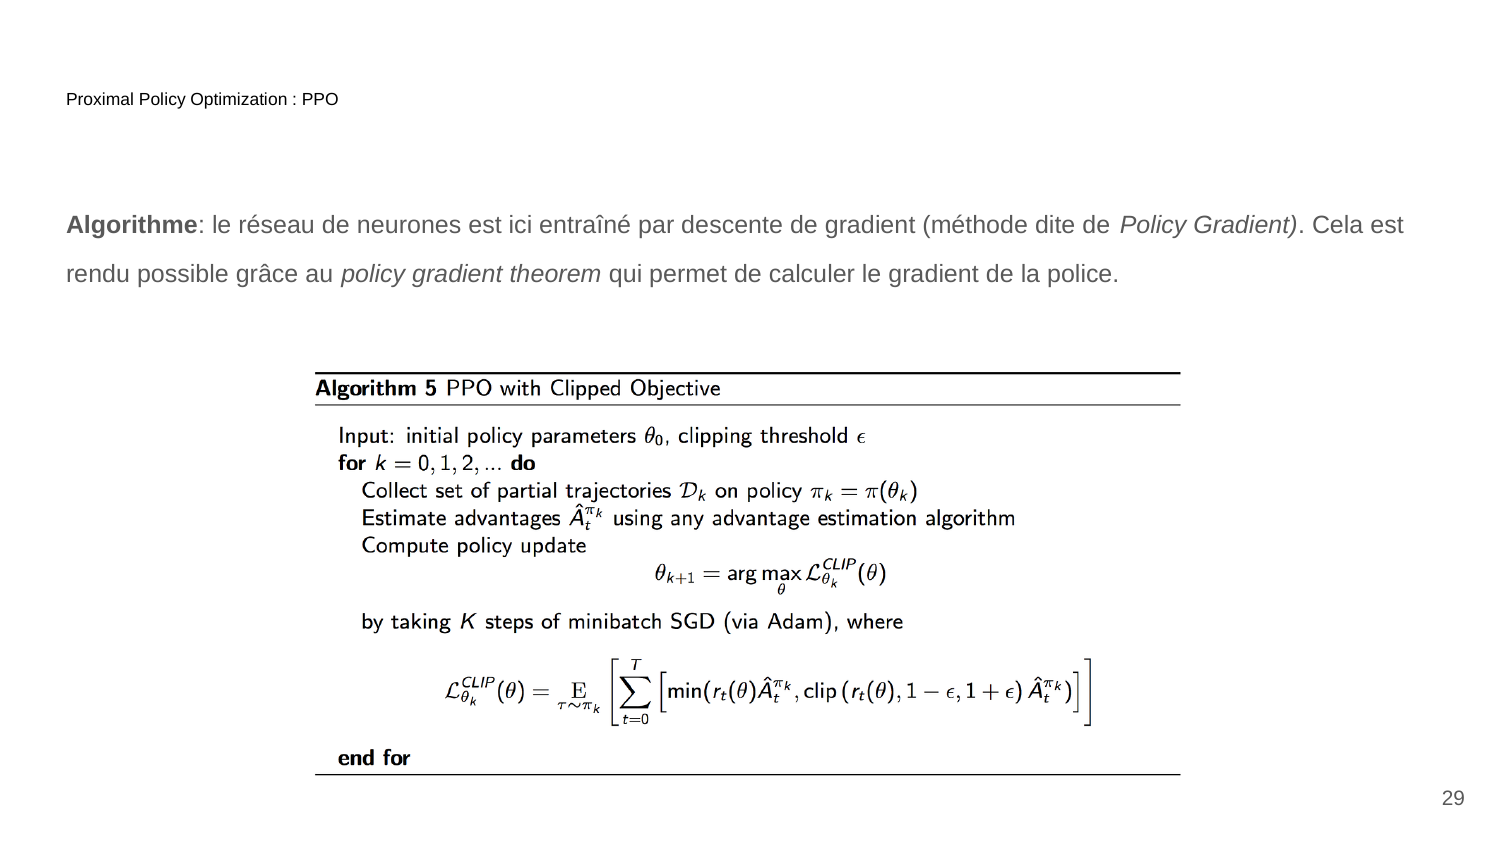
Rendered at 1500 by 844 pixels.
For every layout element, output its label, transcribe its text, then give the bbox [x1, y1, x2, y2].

list Algorithme: le réseau de neurones est ici entraîné par descente de gradient (méthode dite de Policy Gradient). Cela est rendu possible grâce au policy gradient theorem qui permet de calculer le gradient de la police. [51, 189, 1449, 460]
title Proximal Policy Optimization : PPO [51, 72, 1449, 167]
slide_number <number> [1389, 764, 1480, 830]
picture [308, 363, 1192, 784]
